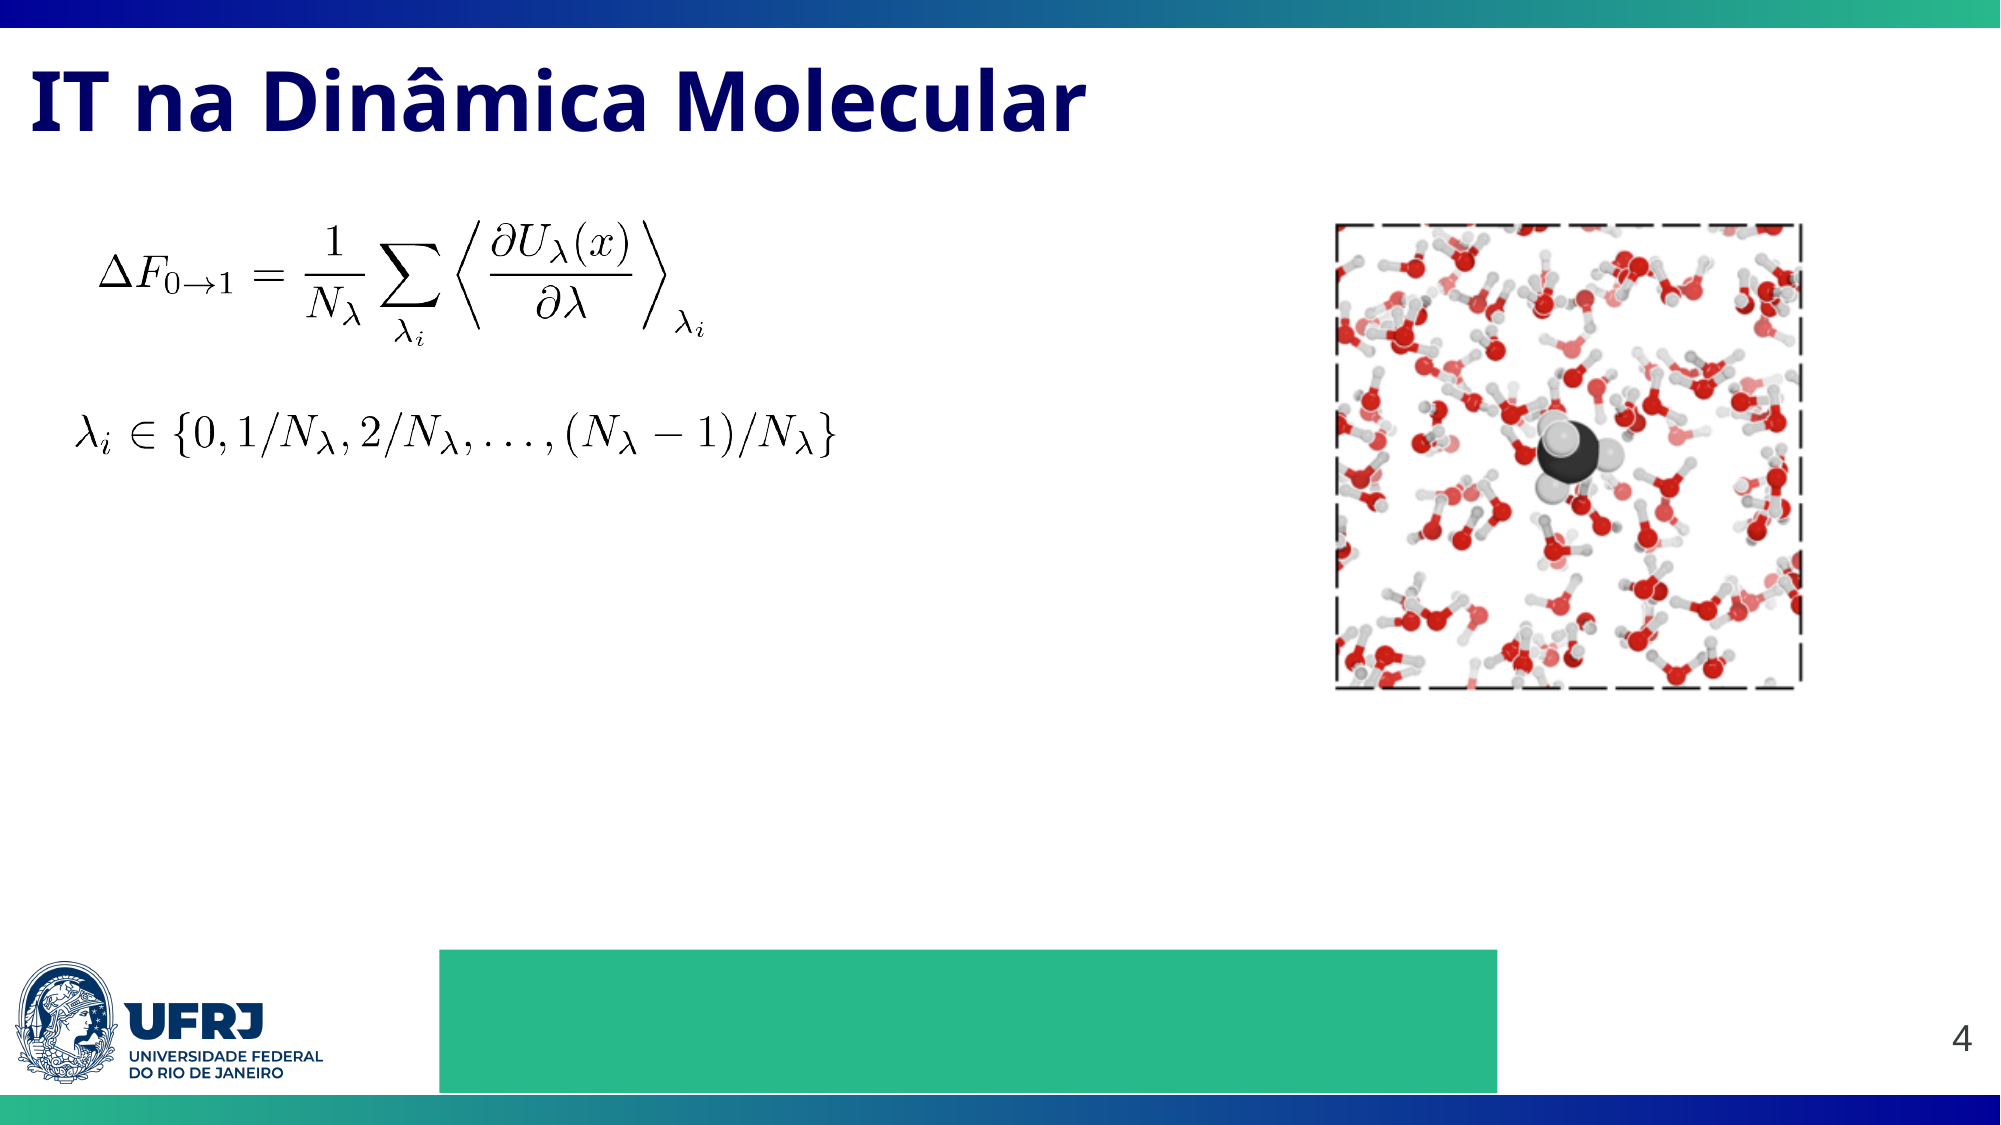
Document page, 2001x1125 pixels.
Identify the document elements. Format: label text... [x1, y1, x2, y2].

picture [15, 961, 323, 1084]
text_box [439, 949, 1498, 1093]
text_box [0, 1095, 2000, 1125]
text_box <number> [1761, 1010, 1988, 1081]
text_box IT na Dinâmica Molecular [15, 18, 1741, 192]
picture [75, 412, 836, 458]
text_box [0, 0, 2000, 28]
picture [1320, 191, 1838, 713]
picture [98, 220, 704, 346]
